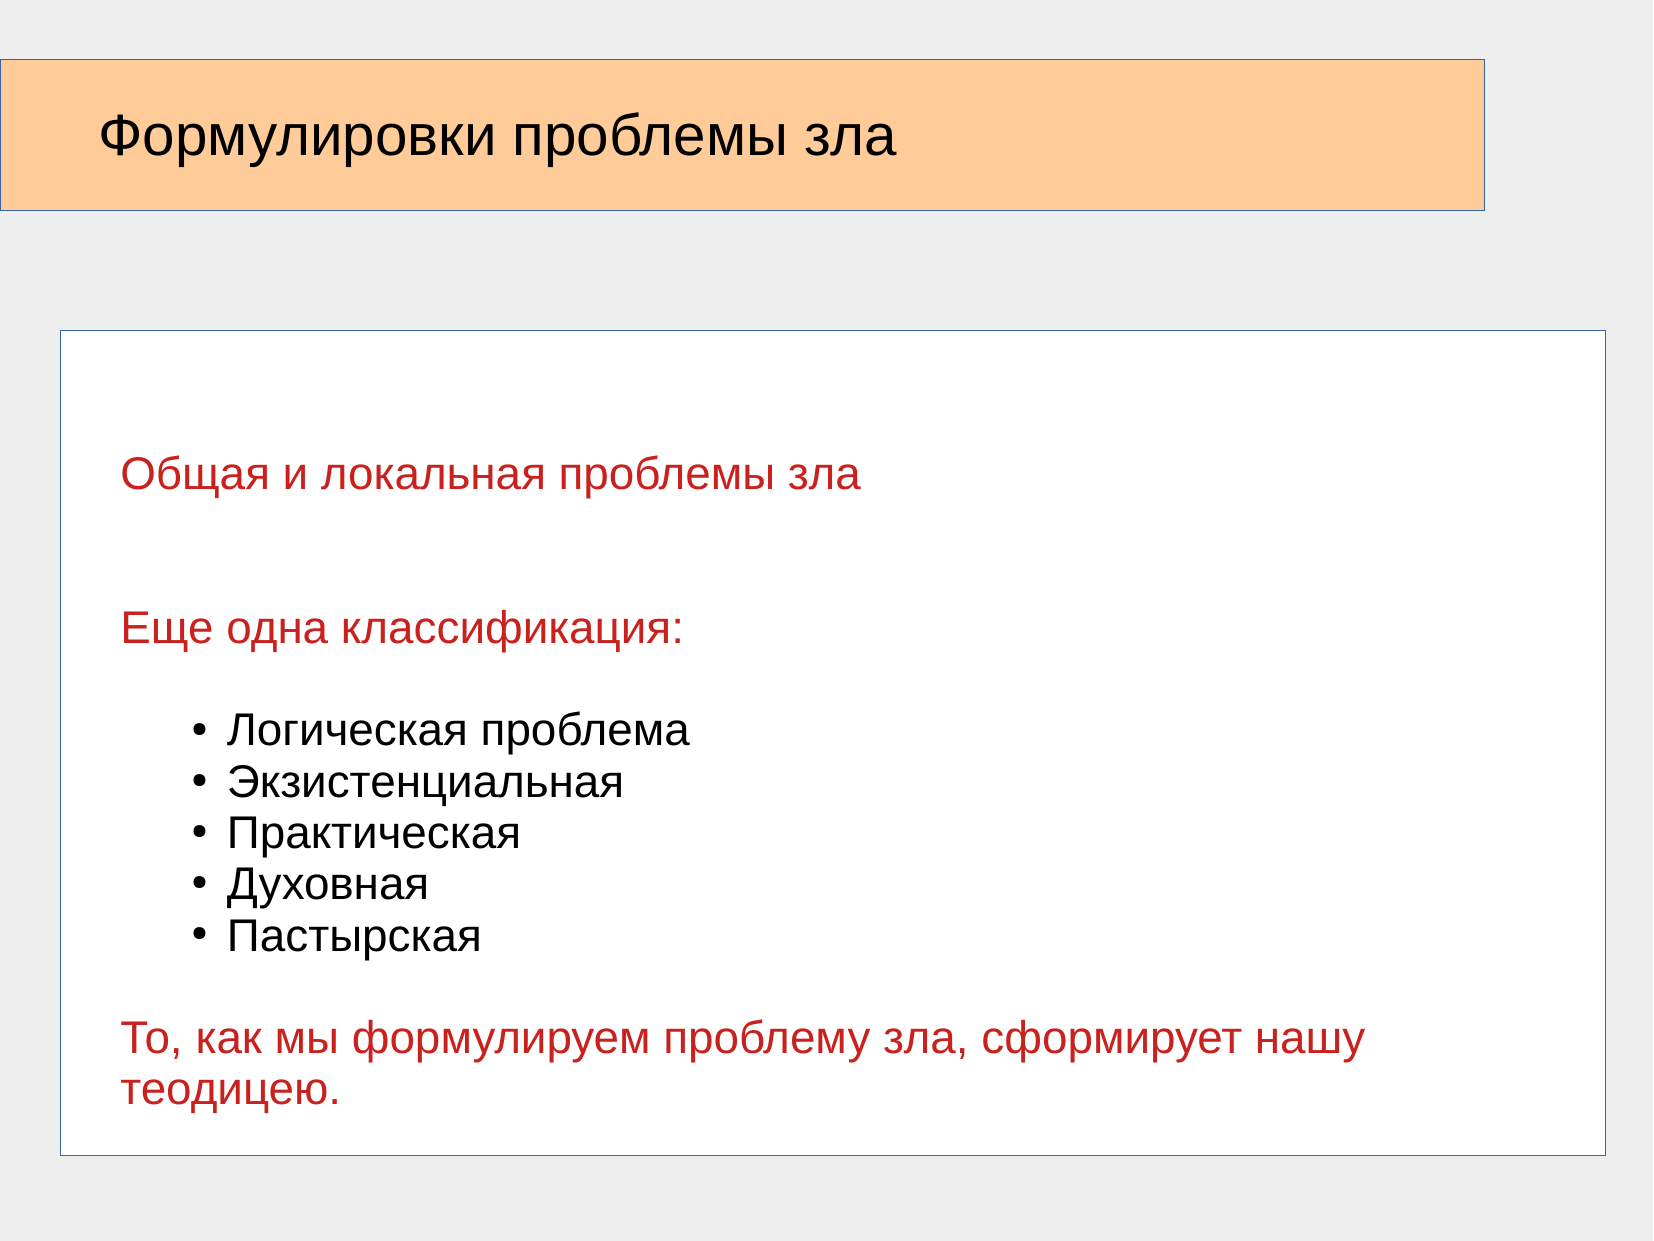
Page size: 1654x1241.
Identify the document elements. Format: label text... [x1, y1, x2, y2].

text_box [60, 330, 1606, 1156]
text_box Формулировки проблемы зла [0, 59, 1485, 211]
subtitle Общая и локальная проблемы зла Еще одна классификация: Логическая проблема Экзистенциальная Практическая Духовная Пастырская То, как мы формулируем проблему зла, сформирует нашу теодицею. [120, 396, 1501, 1221]
